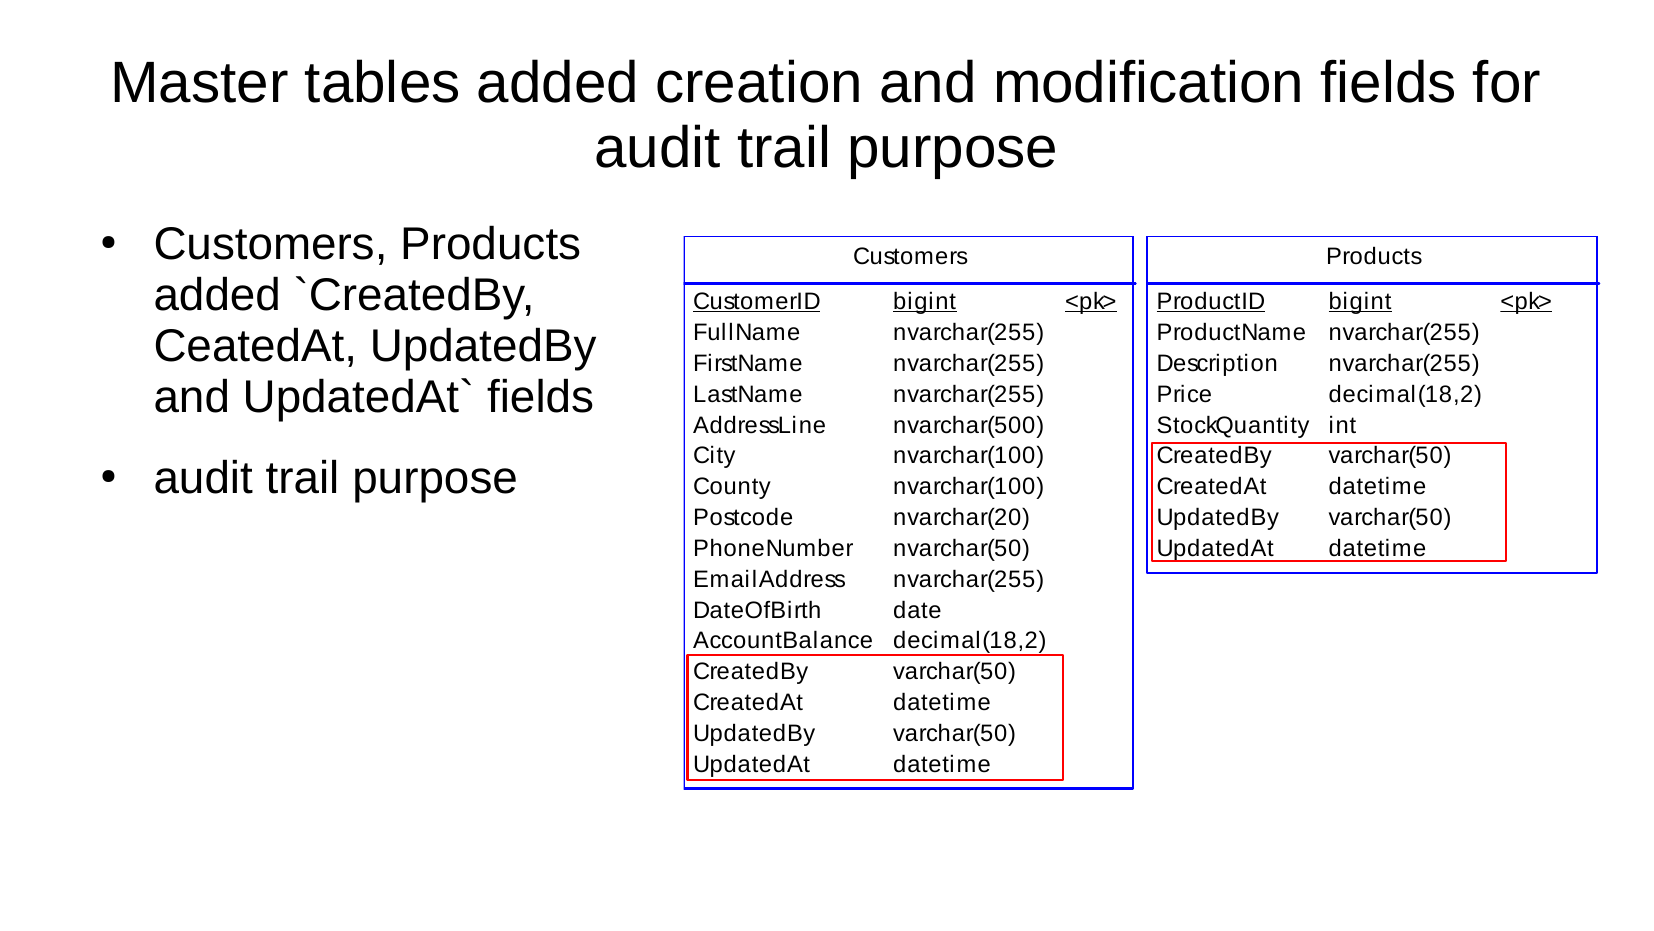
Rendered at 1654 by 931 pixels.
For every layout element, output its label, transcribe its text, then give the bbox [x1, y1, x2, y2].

title Master tables added creation and modification fields for audit trail purpose [82, 36, 1571, 193]
list Customers, Products added `CreatedBy, CeatedAt, UpdatedBy and UpdatedAt` fields audit trail purpose [82, 217, 621, 758]
picture [683, 236, 1654, 931]
